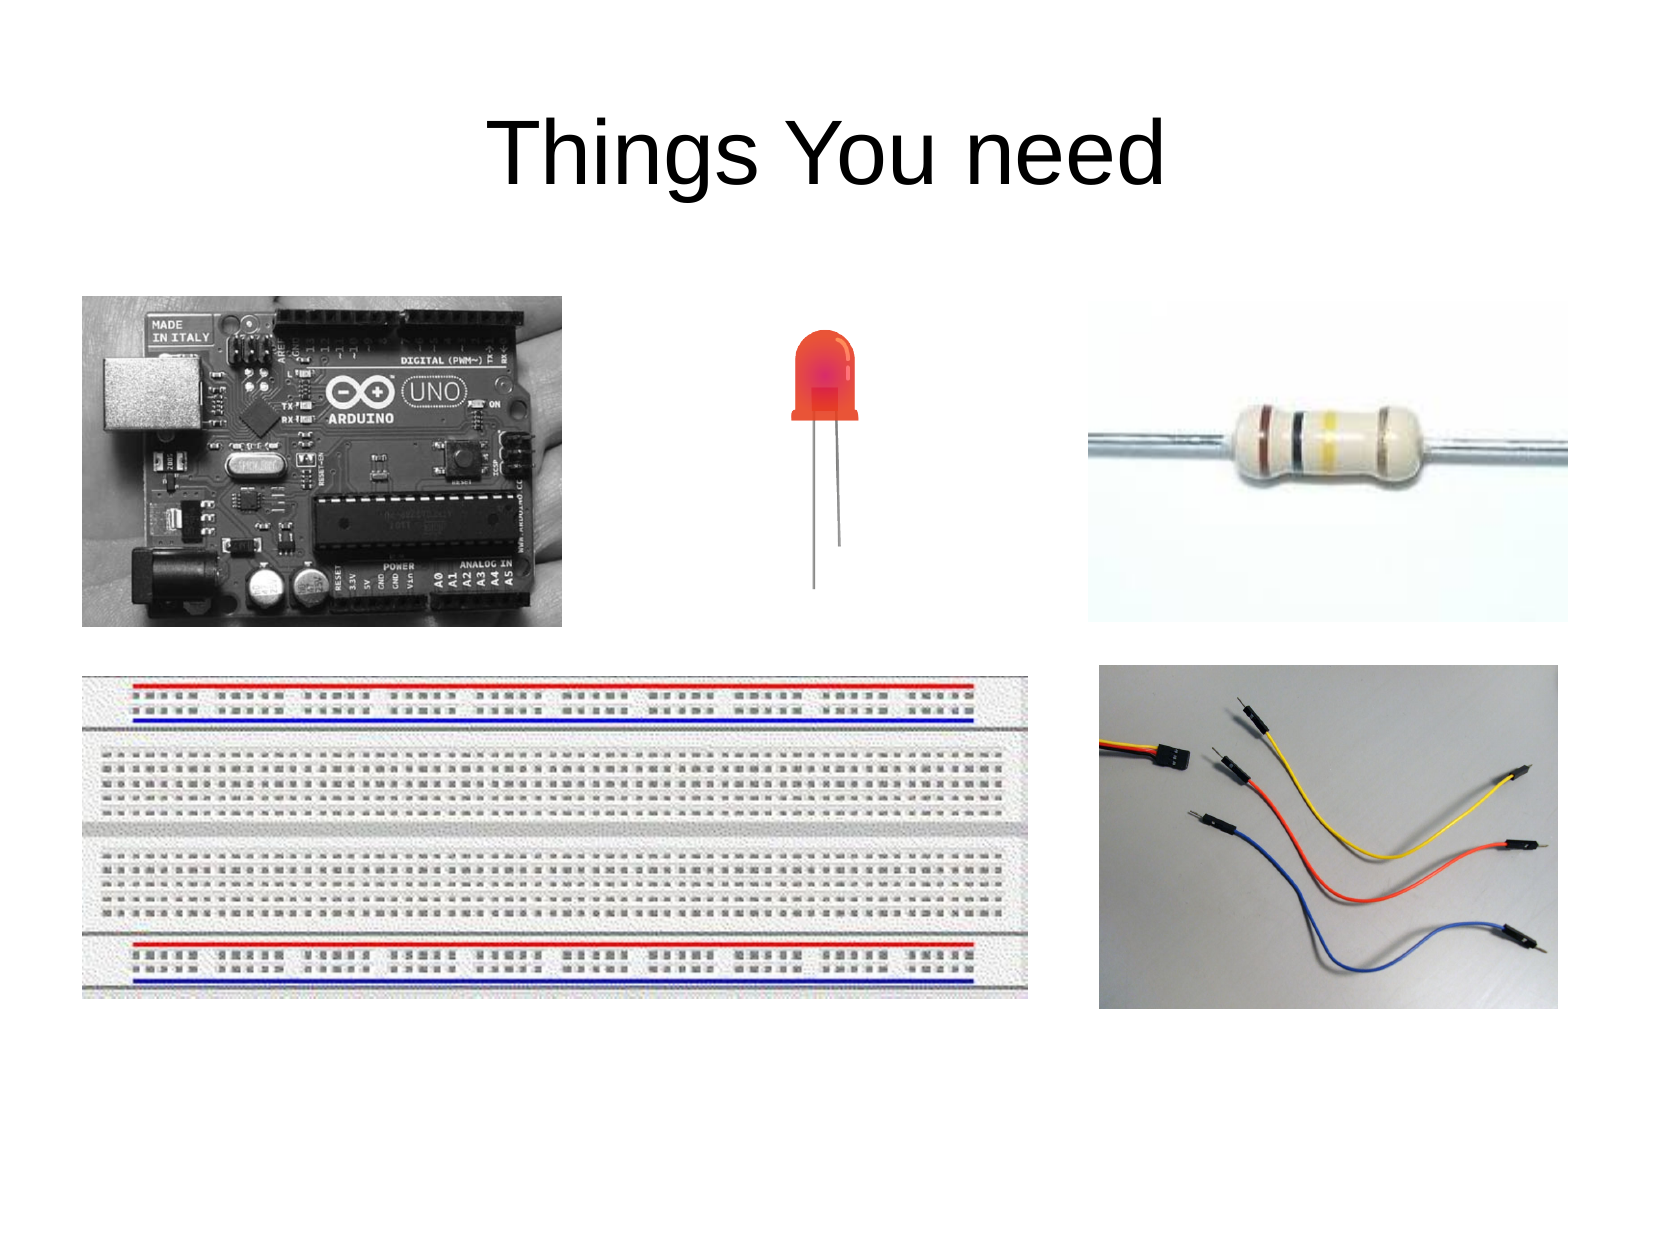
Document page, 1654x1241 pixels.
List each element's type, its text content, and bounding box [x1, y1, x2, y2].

picture [82, 296, 562, 627]
picture [82, 676, 1028, 999]
title Things You need [82, 49, 1571, 257]
picture [1099, 665, 1558, 1009]
picture [1088, 301, 1568, 622]
picture [619, 290, 1032, 634]
